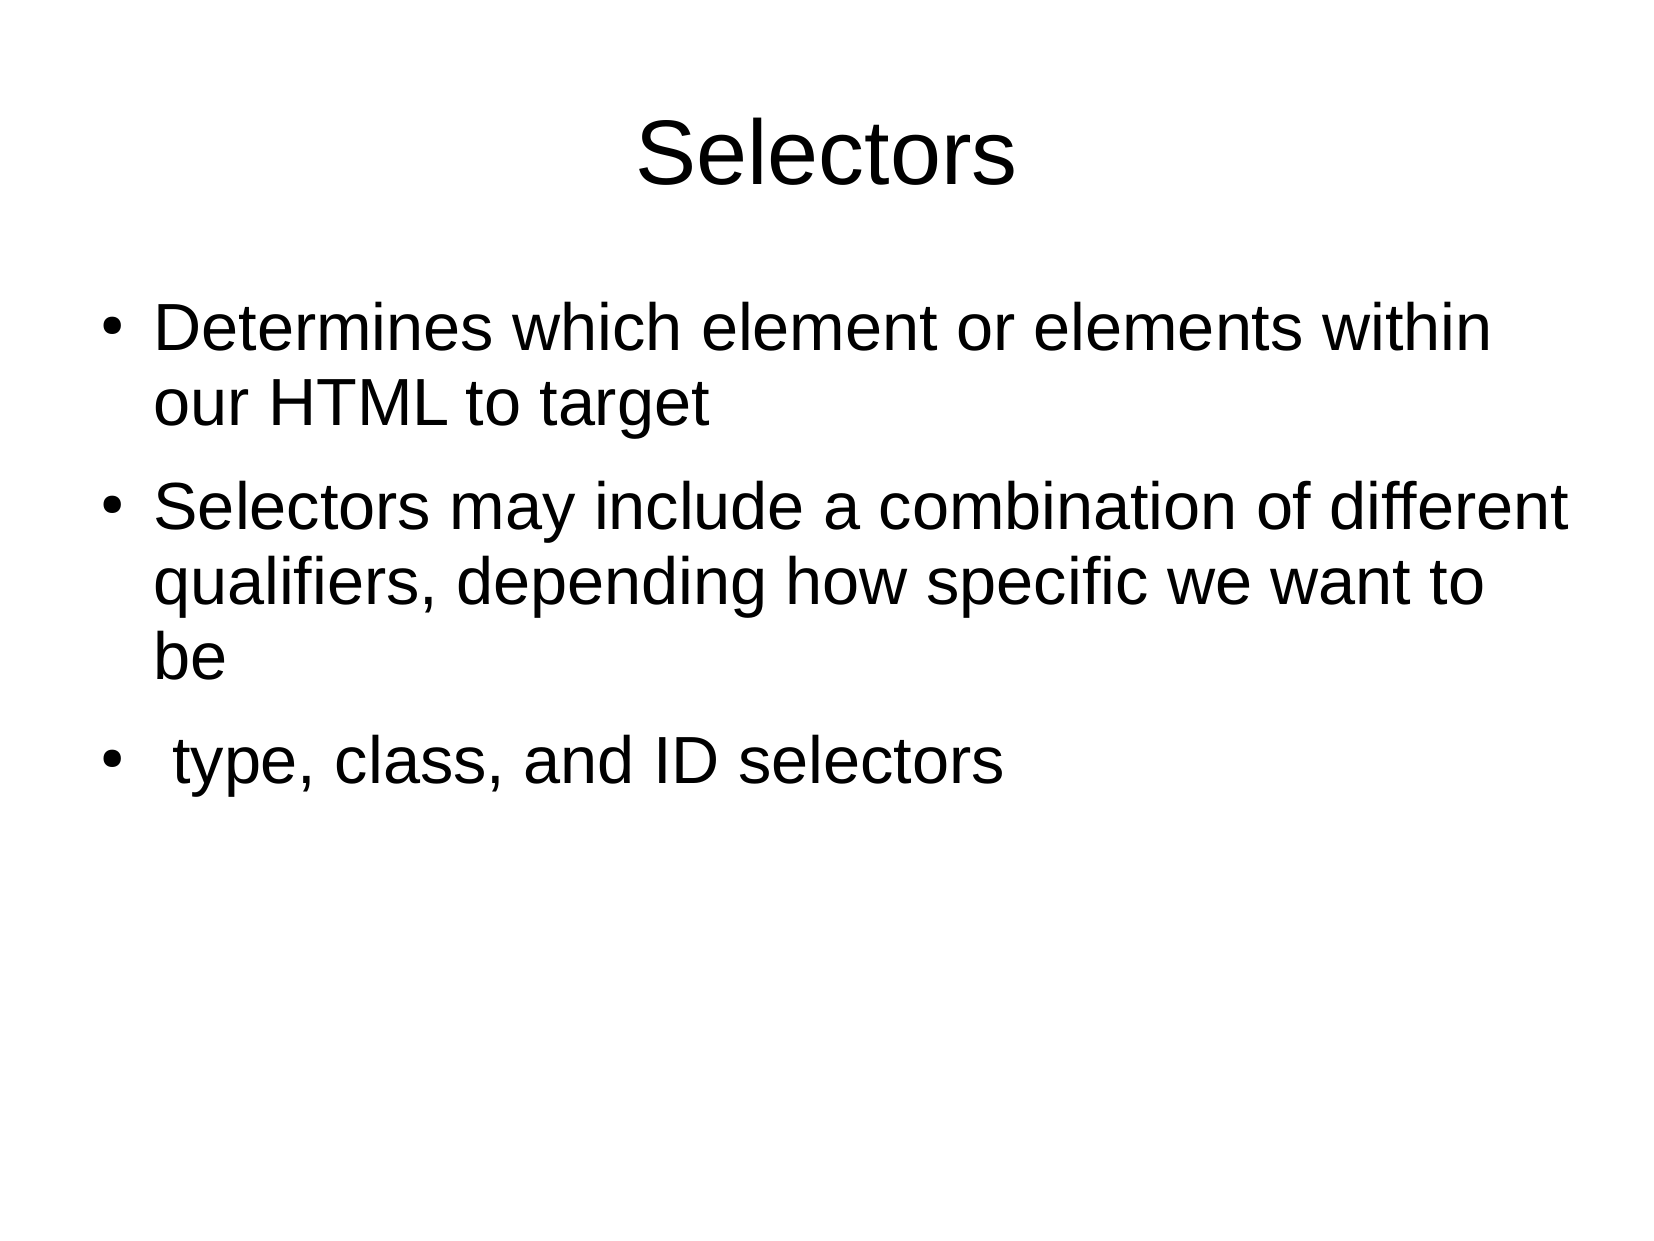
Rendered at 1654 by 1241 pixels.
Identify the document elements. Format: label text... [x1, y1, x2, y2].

title Selectors [82, 49, 1571, 257]
list Determines which element or elements within our HTML to target Selectors may include a combination of different qualifiers, depending how specific we want to be type, class, and ID selectors [82, 290, 1571, 1010]
